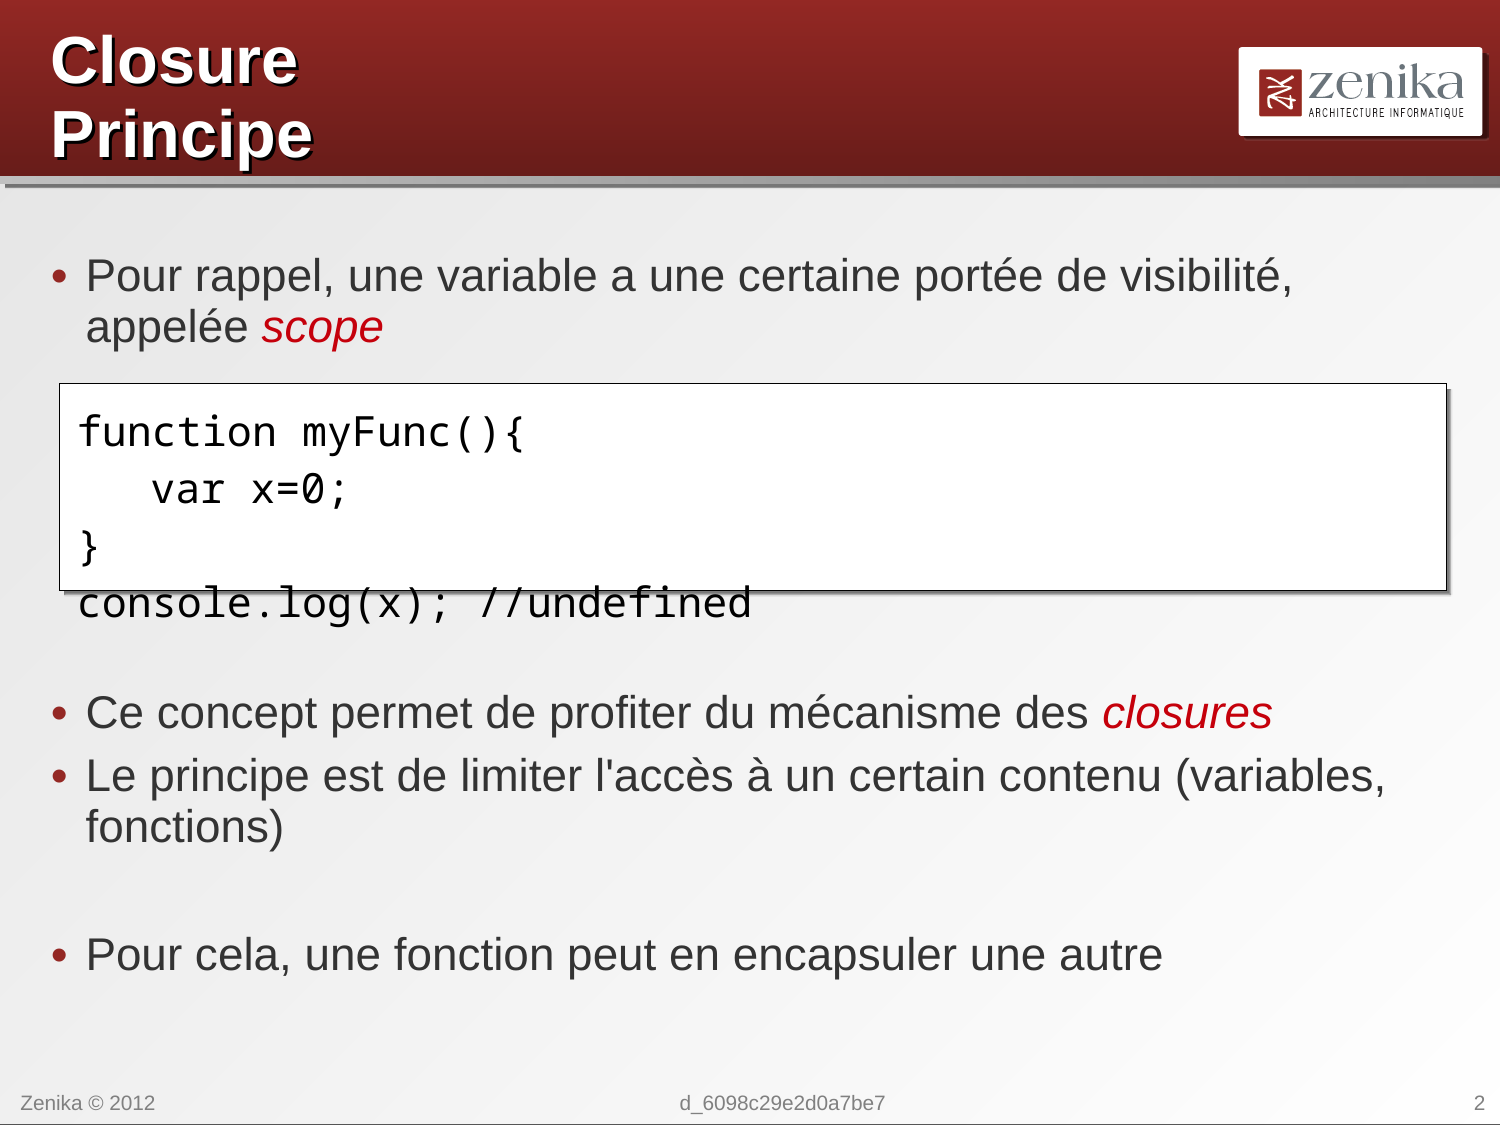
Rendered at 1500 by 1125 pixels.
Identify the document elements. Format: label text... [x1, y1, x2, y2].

text_box function myFunc(){ var x=0; } console.log(x); //undefined [59, 383, 1447, 591]
title Closure Principe [50, 15, 1206, 180]
list Pour rappel, une variable a une certaine portée de visibilité, appelée scope Ce concept permet de profiter du mécanisme des closures Le principe est de limiter l'accès à un certain contenu (variables, fonctions) Pour cela, une fonction peut en encapsuler une autre [50, 249, 1435, 1079]
picture [1257, 58, 1464, 125]
